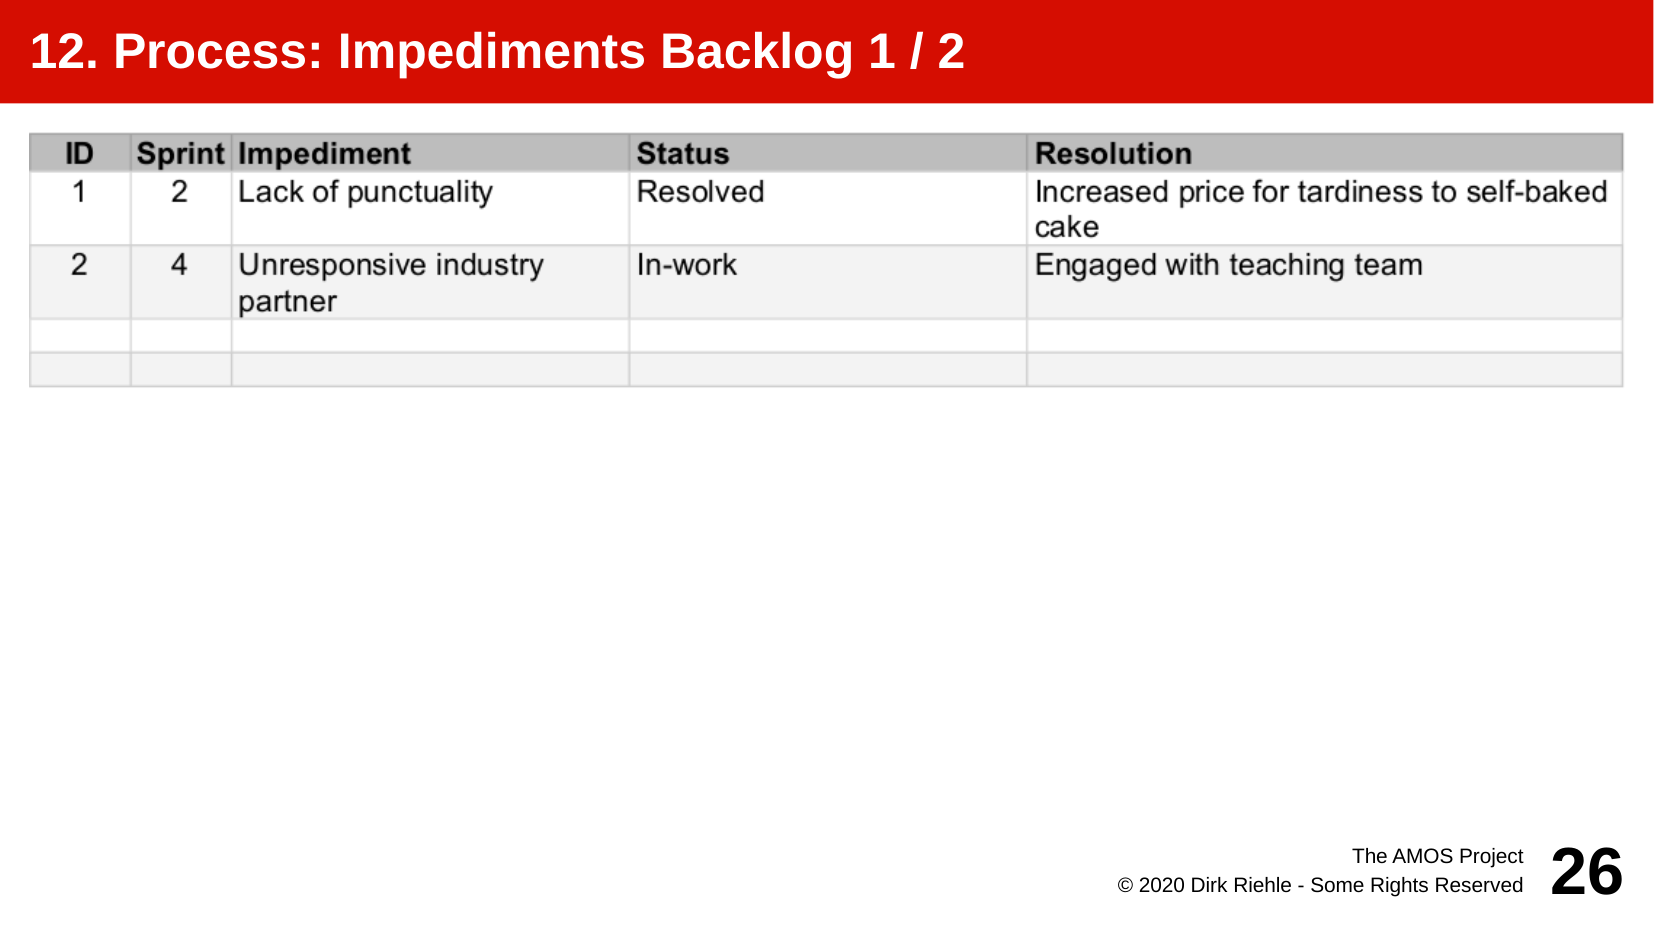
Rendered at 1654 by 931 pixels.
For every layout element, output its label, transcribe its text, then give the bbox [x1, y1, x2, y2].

picture [29, 132, 1625, 389]
title 12. Process: Impediments Backlog 1 / 2 [0, 0, 1654, 104]
